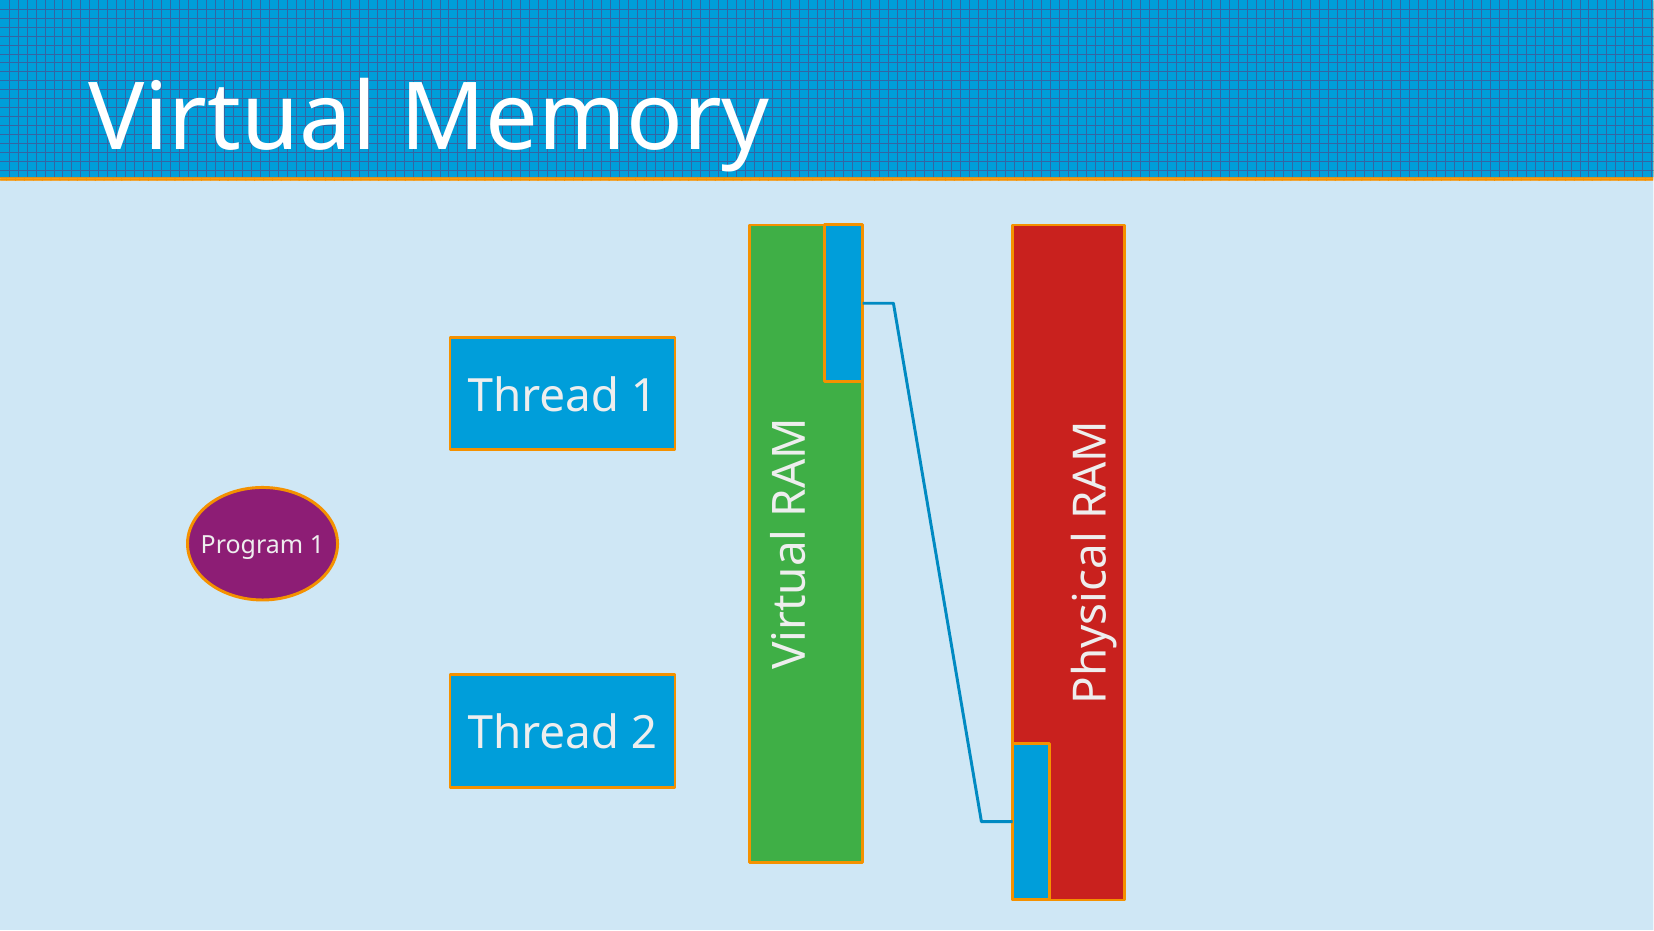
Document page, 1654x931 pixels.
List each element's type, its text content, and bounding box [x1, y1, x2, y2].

text_box Virtual RAM [749, 225, 863, 863]
text_box Program 1 [187, 487, 338, 601]
text_box Physical RAM [1012, 225, 1125, 901]
text_box [824, 224, 863, 382]
text_box Thread 1 [450, 337, 676, 450]
text_box Thread 2 [450, 674, 676, 788]
title Virtual Memory [88, 14, 1565, 178]
text_box [1012, 743, 1050, 900]
